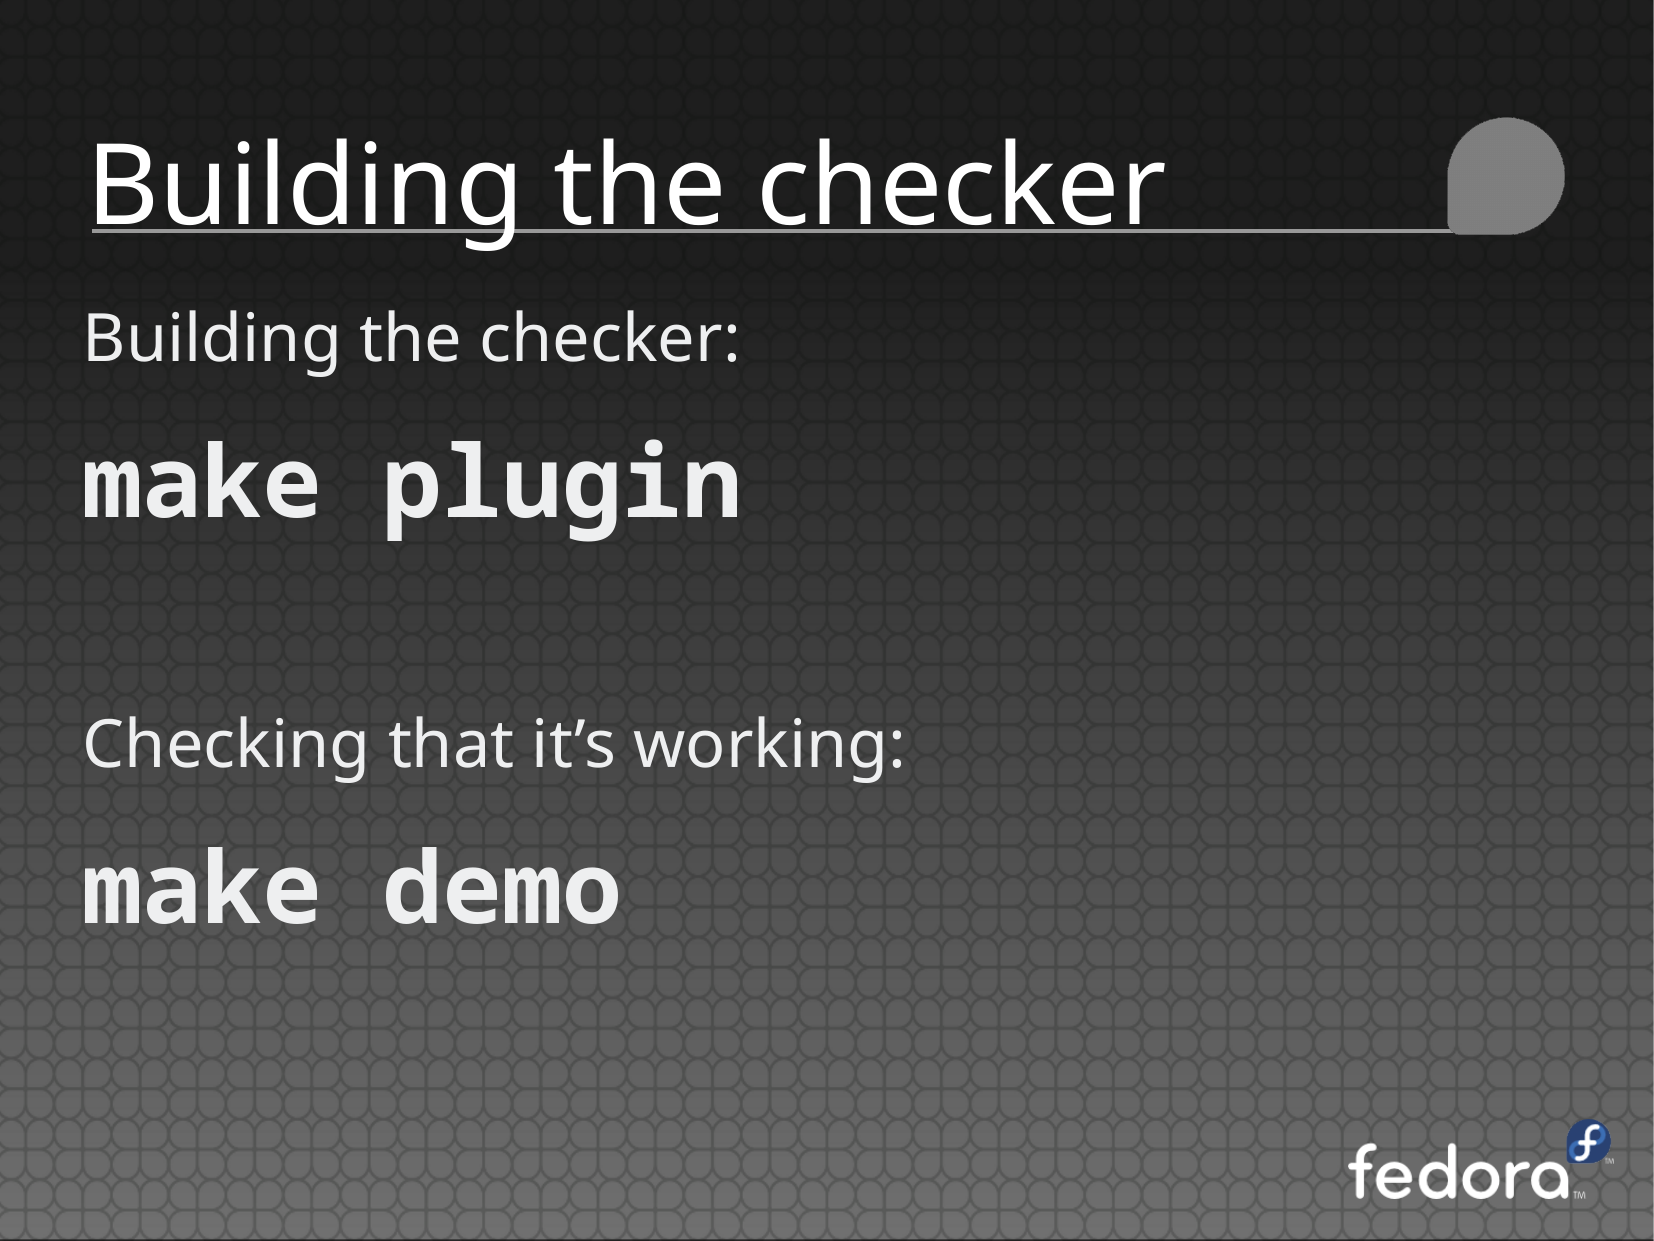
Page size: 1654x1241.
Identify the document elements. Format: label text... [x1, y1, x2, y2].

picture [0, 0, 1654, 1241]
list Building the checker: make plugin Checking that it’s working: make demo [82, 290, 1571, 995]
title Building the checker [86, 110, 1576, 251]
